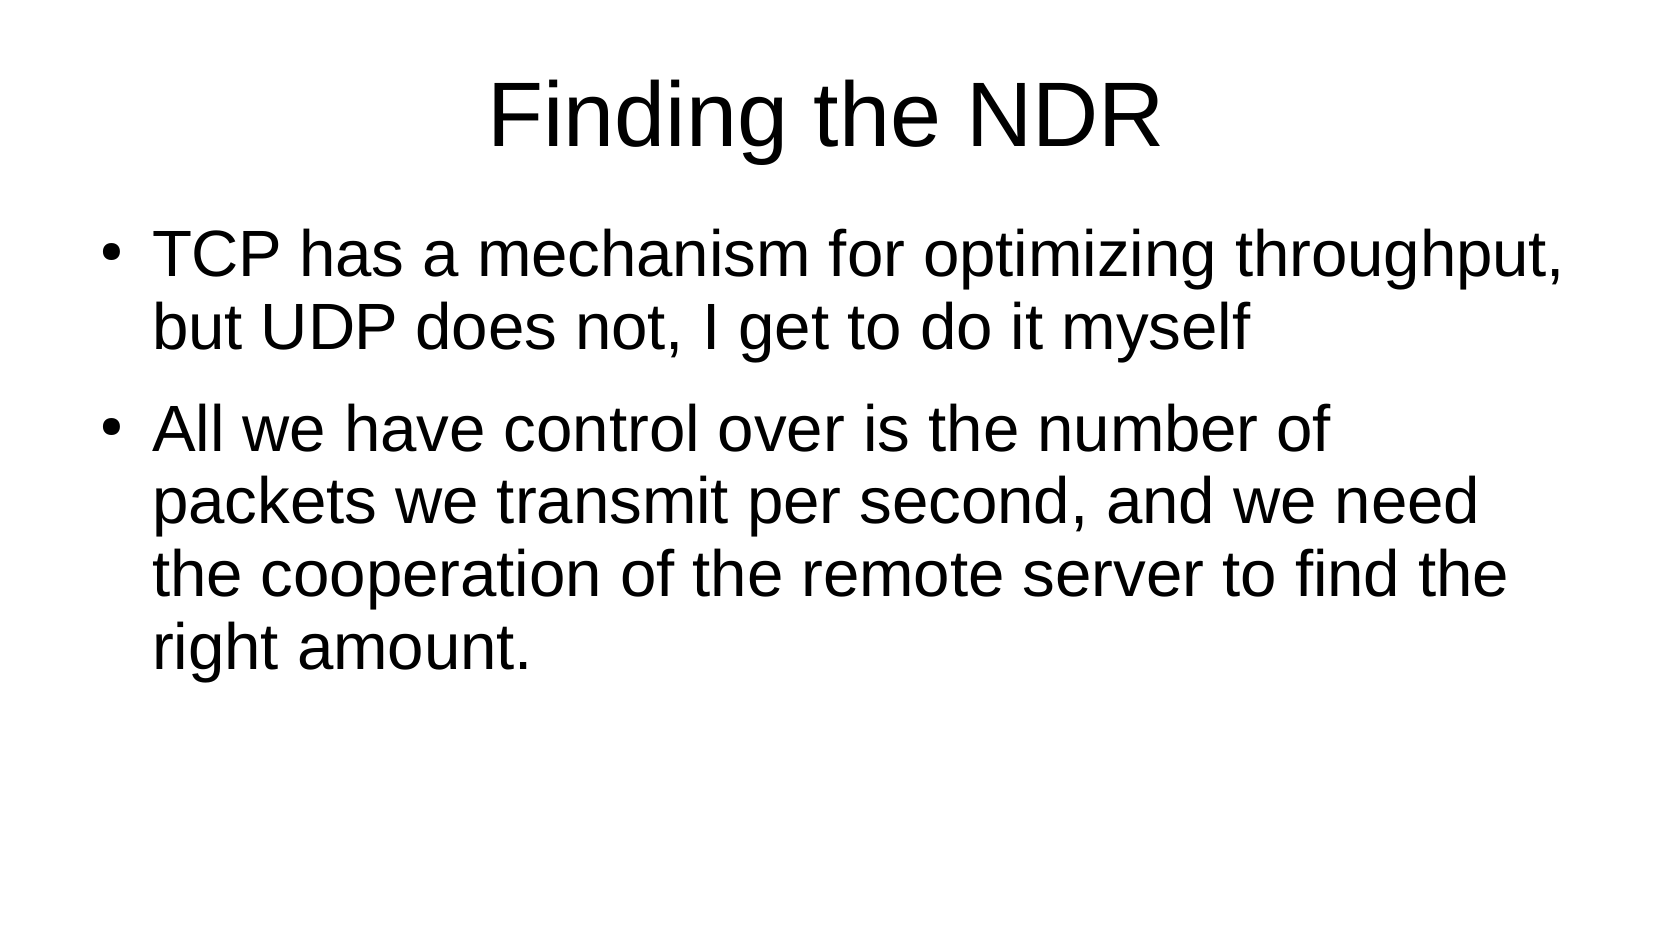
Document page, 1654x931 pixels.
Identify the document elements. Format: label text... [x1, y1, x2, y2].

title Finding the NDR [82, 37, 1571, 193]
list TCP has a mechanism for optimizing throughput, but UDP does not, I get to do it myself All we have control over is the number of packets we transmit per second, and we need the cooperation of the remote server to find the right amount. [82, 217, 1571, 758]
